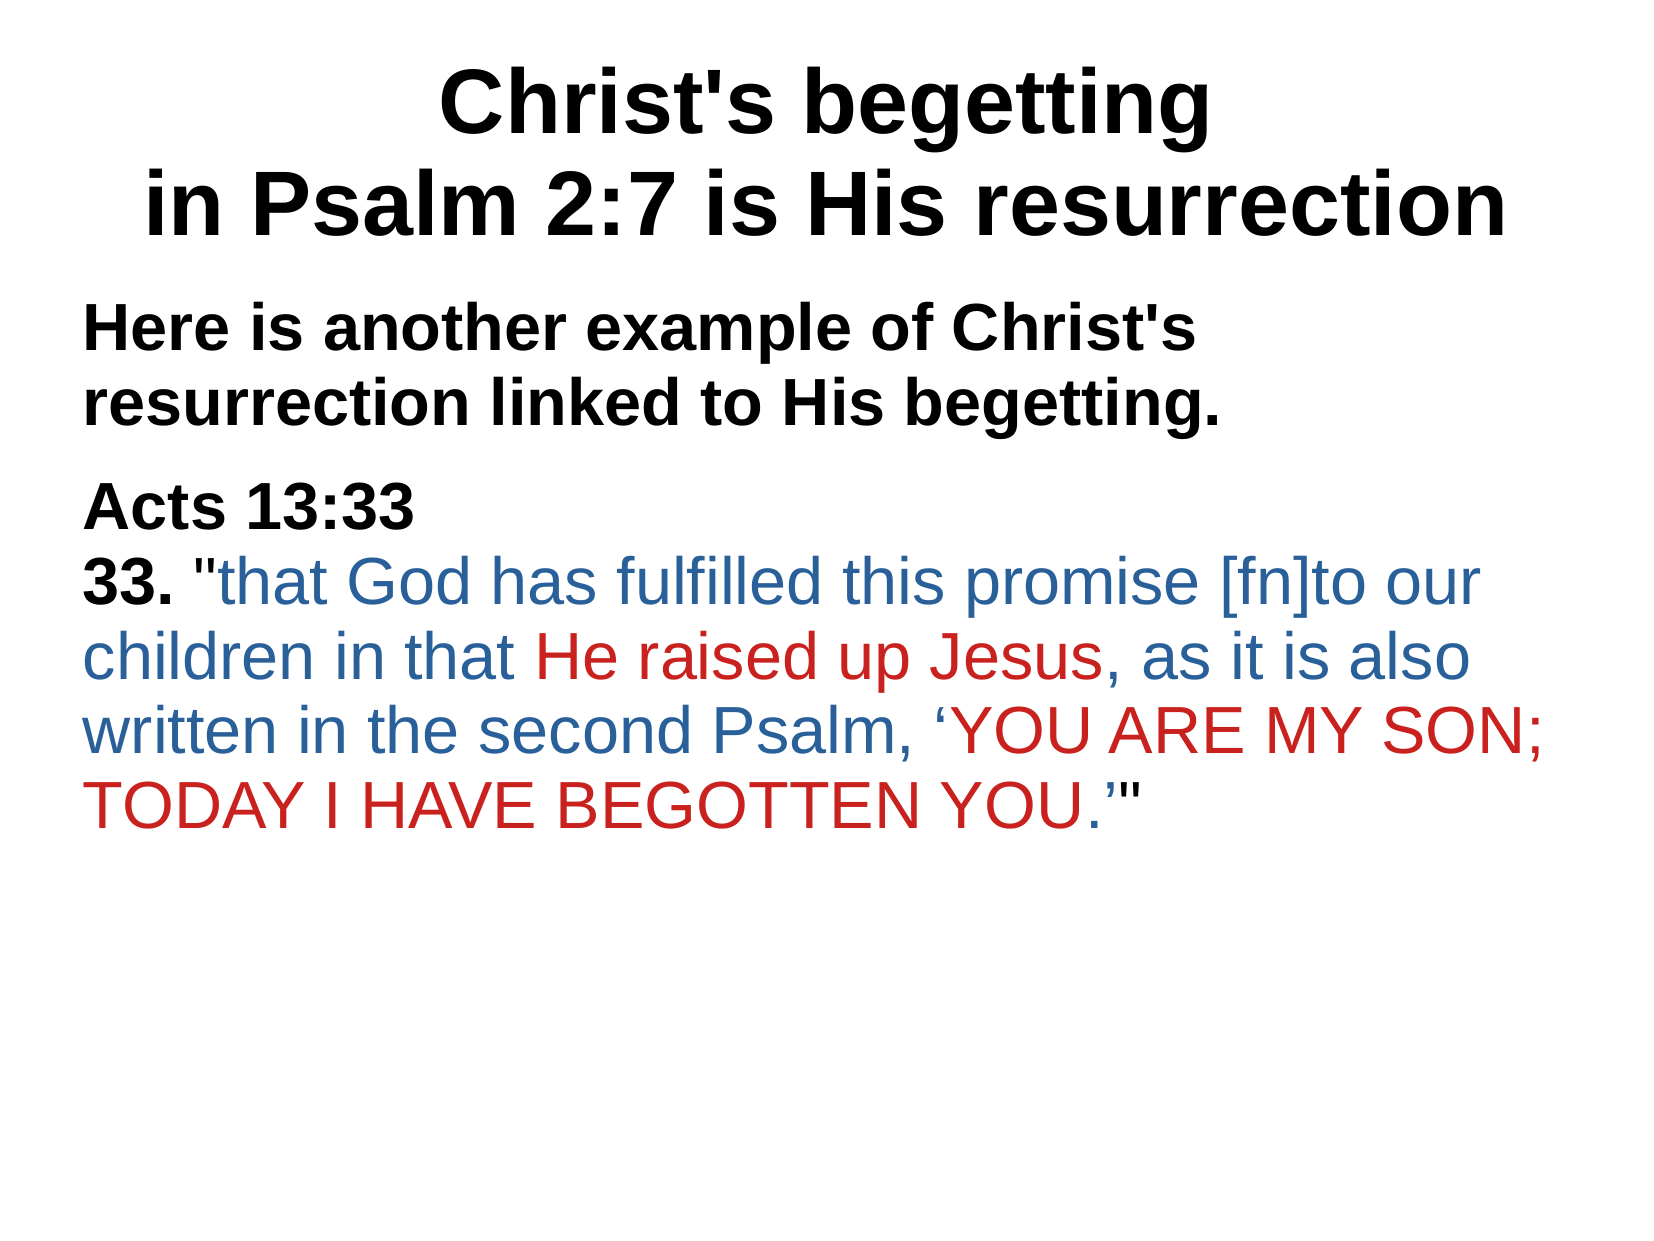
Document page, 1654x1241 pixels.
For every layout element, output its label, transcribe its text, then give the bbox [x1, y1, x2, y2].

title Christ's begetting in Psalm 2:7 is His resurrection [82, 49, 1571, 257]
list Here is another example of Christ's resurrection linked to His begetting. Acts 13:33 33. "that God has fulfilled this promise [fn]to our children in that He raised up Jesus, as it is also written in the second Psalm, ‘YOU ARE MY SON; TODAY I HAVE BEGOTTEN YOU.’" [82, 290, 1571, 1109]
